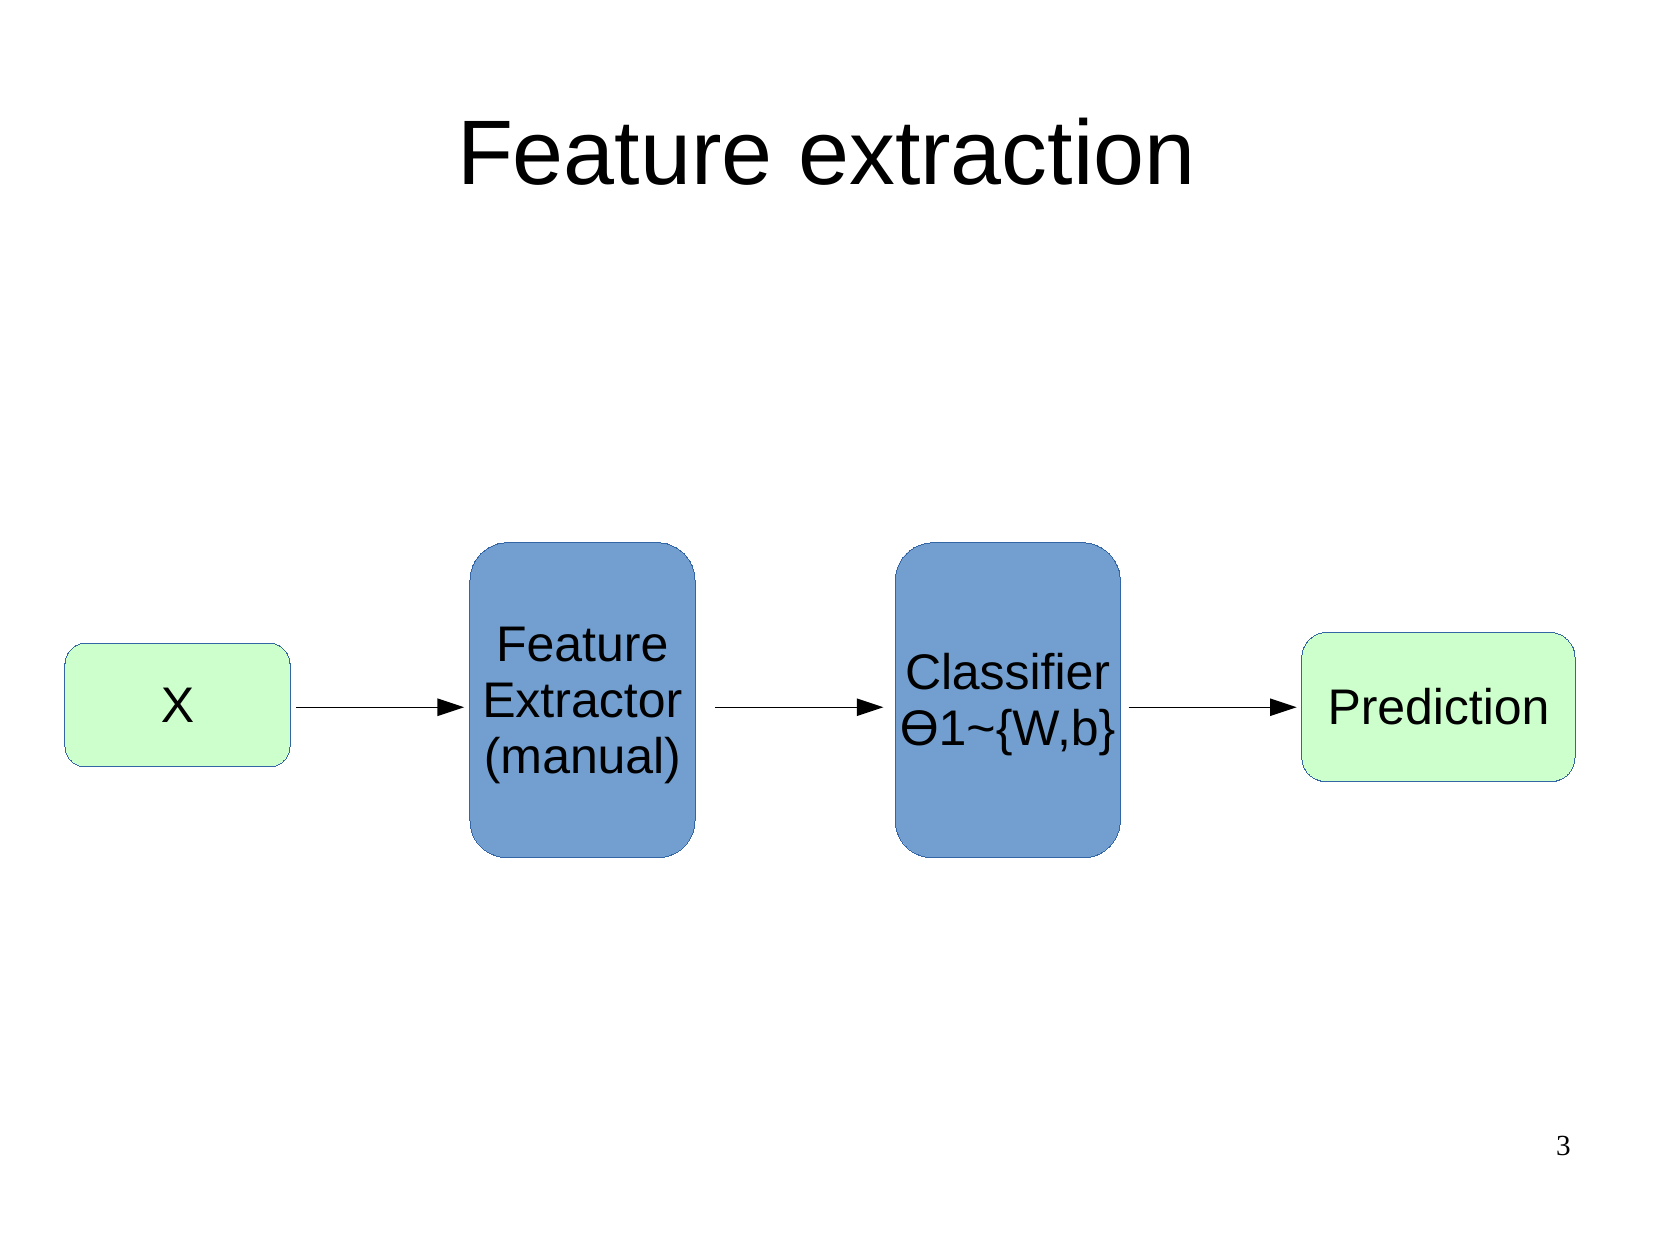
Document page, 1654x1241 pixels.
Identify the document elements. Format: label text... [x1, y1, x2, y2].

text_box Feature Extractor (manual) [469, 542, 696, 858]
text_box Prediction [1301, 632, 1576, 782]
text_box Classifier Ɵ1~{W,b} [895, 542, 1121, 858]
title Feature extraction [82, 49, 1571, 257]
text_box X [64, 643, 291, 767]
